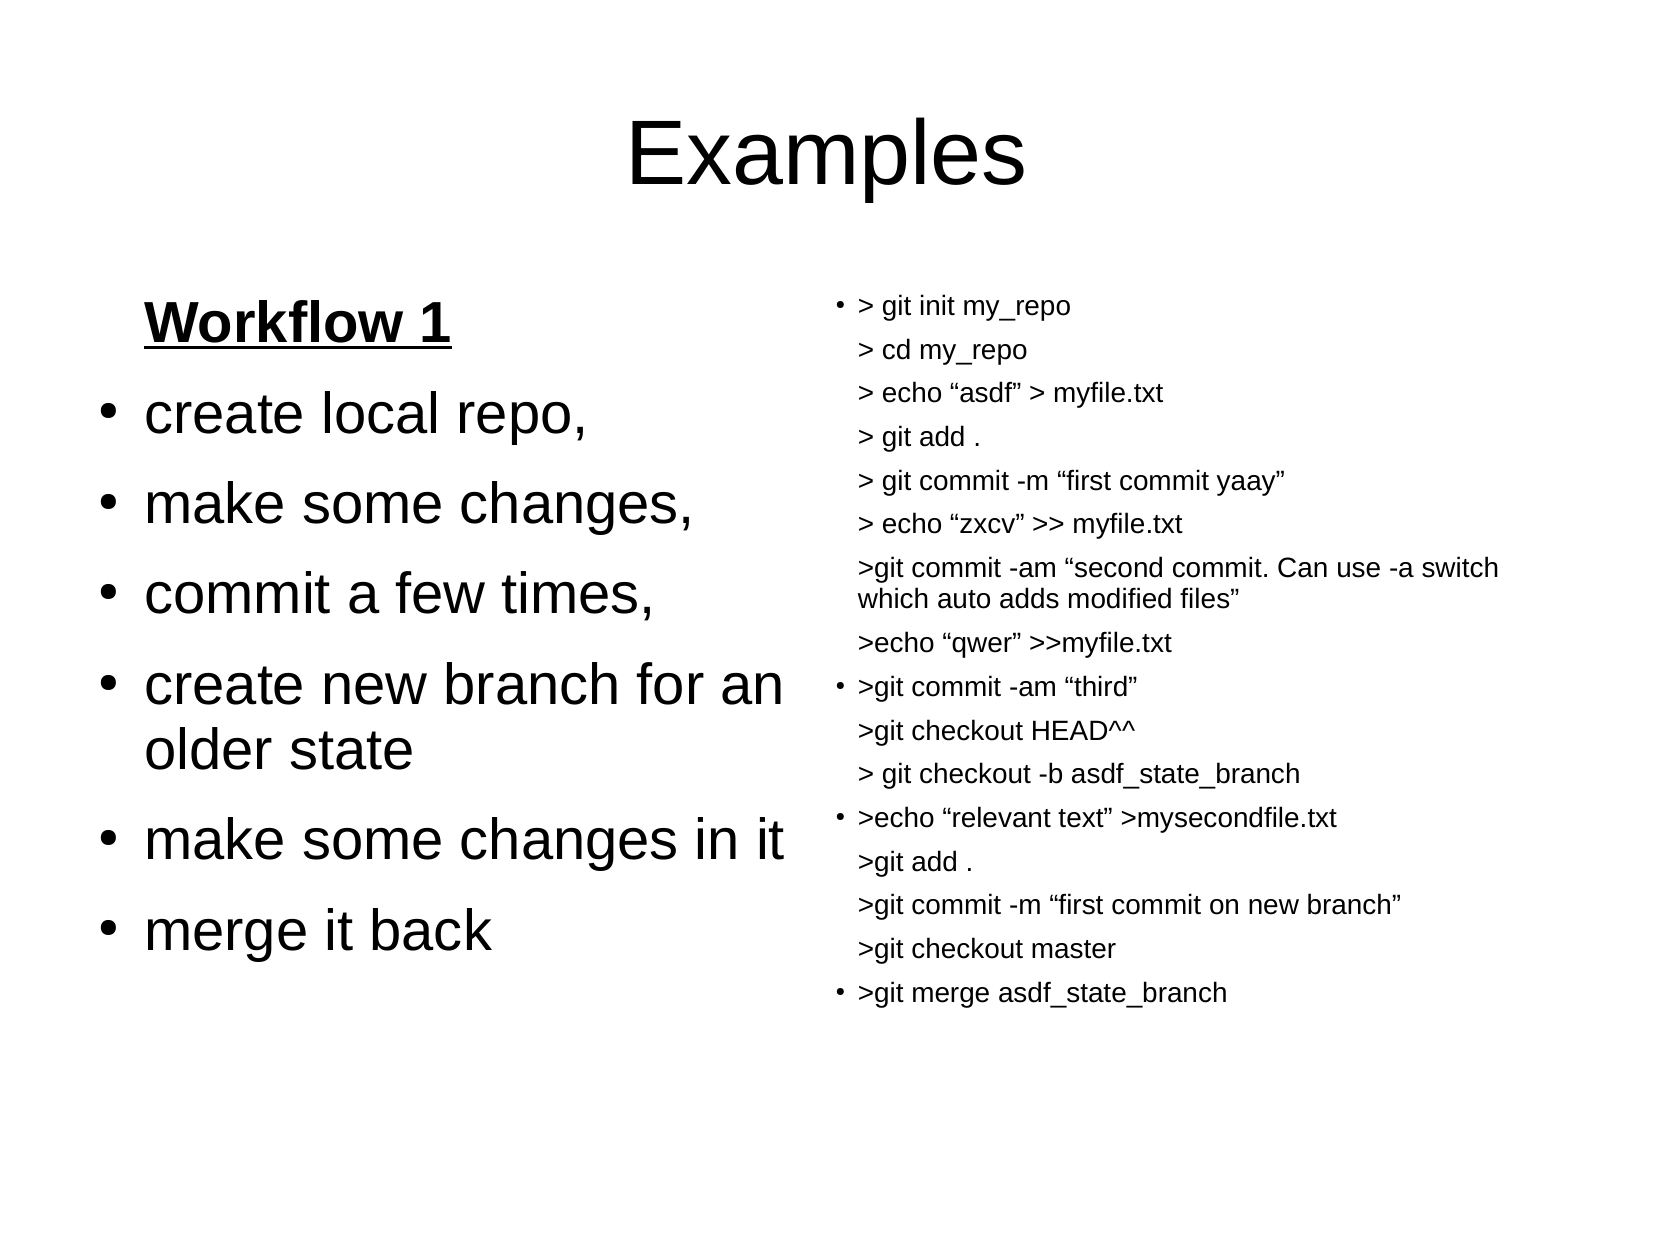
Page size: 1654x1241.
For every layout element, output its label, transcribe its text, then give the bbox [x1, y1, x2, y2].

title Examples [82, 49, 1571, 257]
list > git init my_repo > cd my_repo > echo “asdf” > myfile.txt > git add . > git commit -m “first commit yaay” > echo “zxcv” >> myfile.txt >git commit -am “second commit. Can use -a switch which auto adds modified files” >echo “qwer” >>myfile.txt >git commit -am “third” >git checkout HEAD^^ > git checkout -b asdf_state_branch >echo “relevant text” >mysecondfile.txt >git add . >git commit -m “first commit on new branch” >git checkout master >git merge asdf_state_branch [828, 290, 1539, 1010]
list Workflow 1 create local repo, make some changes, commit a few times, create new branch for an older state make some changes in it merge it back [82, 290, 793, 1010]
